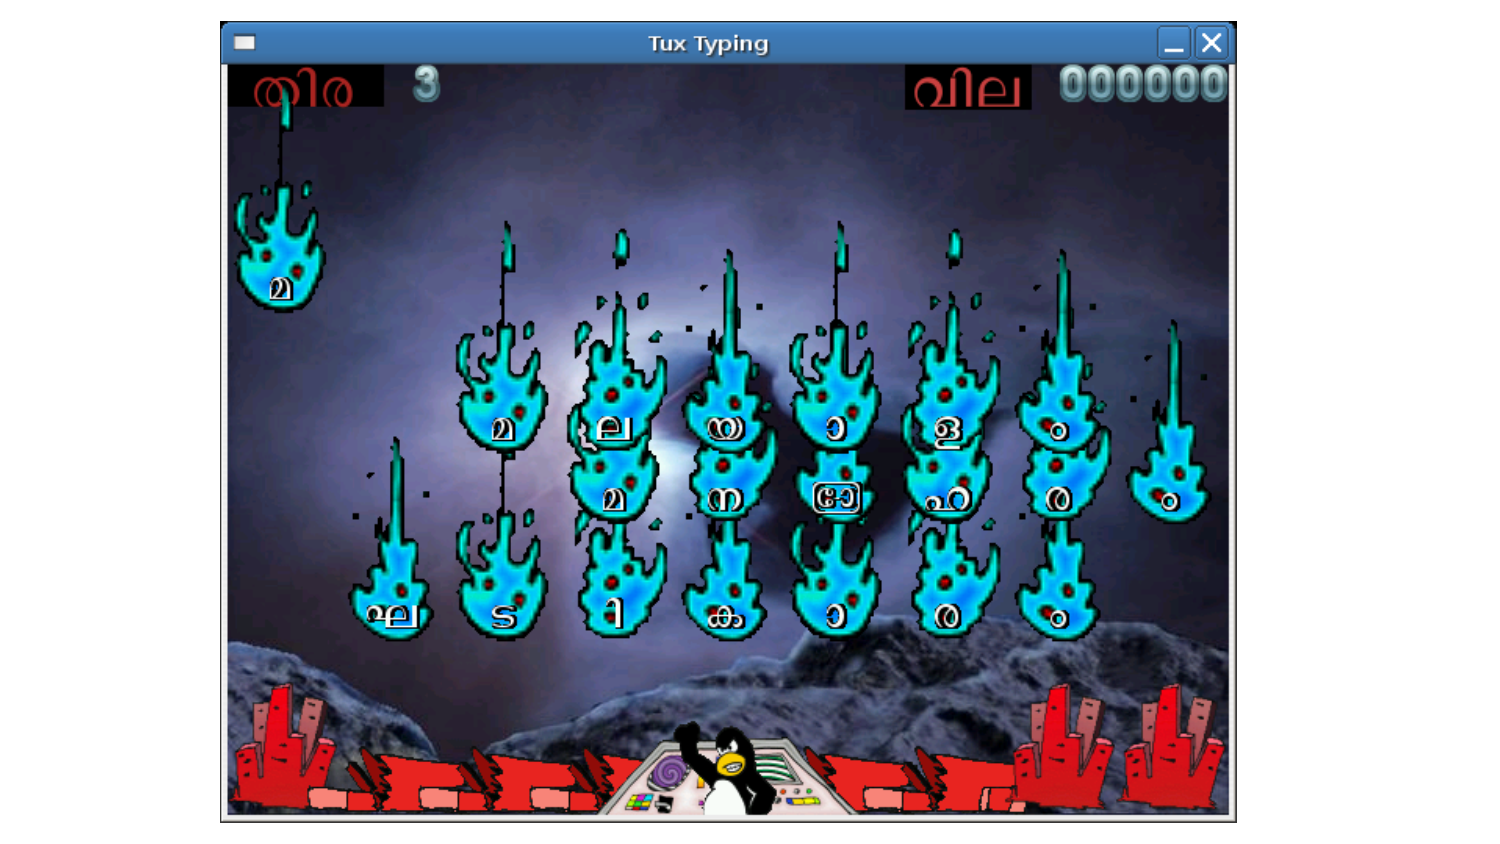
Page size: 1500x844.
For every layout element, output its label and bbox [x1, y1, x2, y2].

picture [220, 21, 1237, 823]
